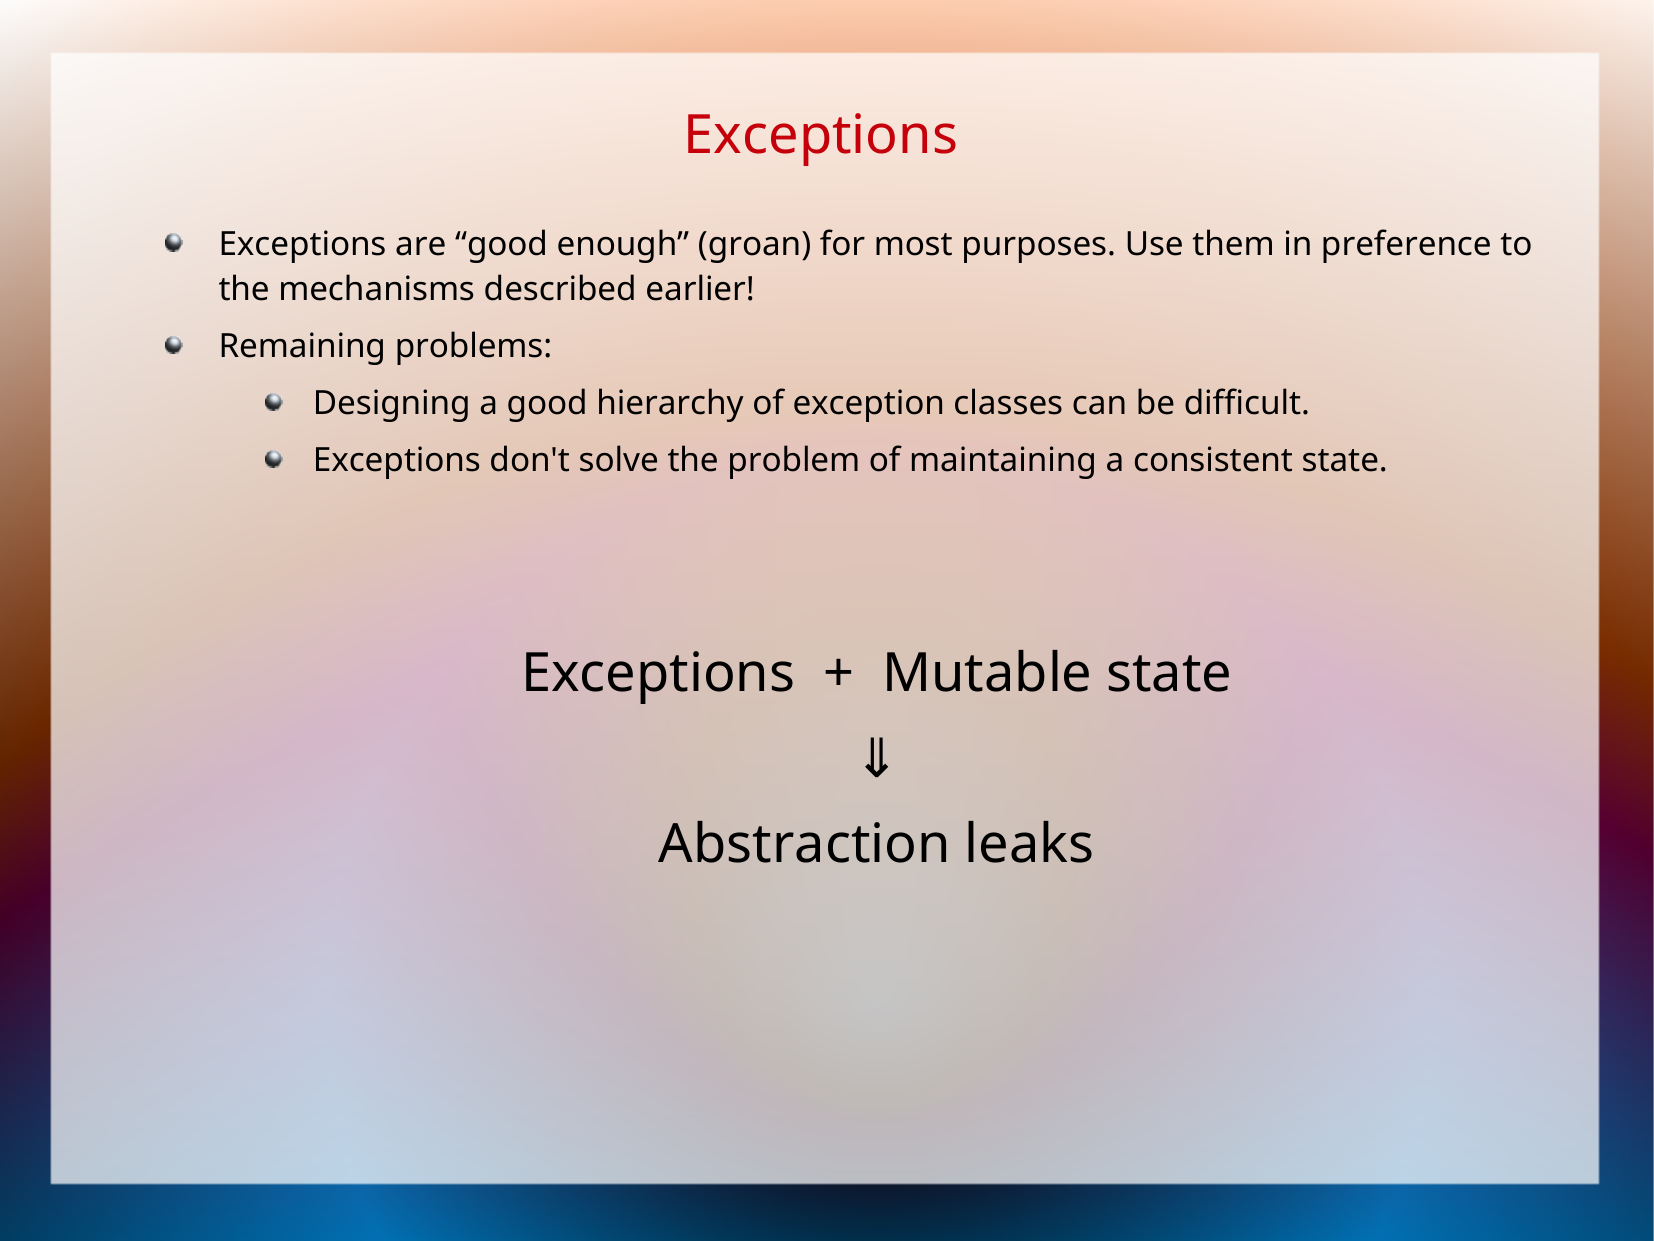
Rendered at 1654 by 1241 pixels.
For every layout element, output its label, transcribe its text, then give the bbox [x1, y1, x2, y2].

picture [0, 0, 1654, 1241]
list Exceptions are “good enough” (groan) for most purposes. Use them in preference to the mechanisms described earlier! Remaining problems: Designing a good hierarchy of exception classes can be difficult. Exceptions don't solve the problem of maintaining a consistent state. Exceptions + Mutable state ⇓ Abstraction leaks [147, 219, 1536, 945]
title Exceptions [76, 59, 1565, 207]
